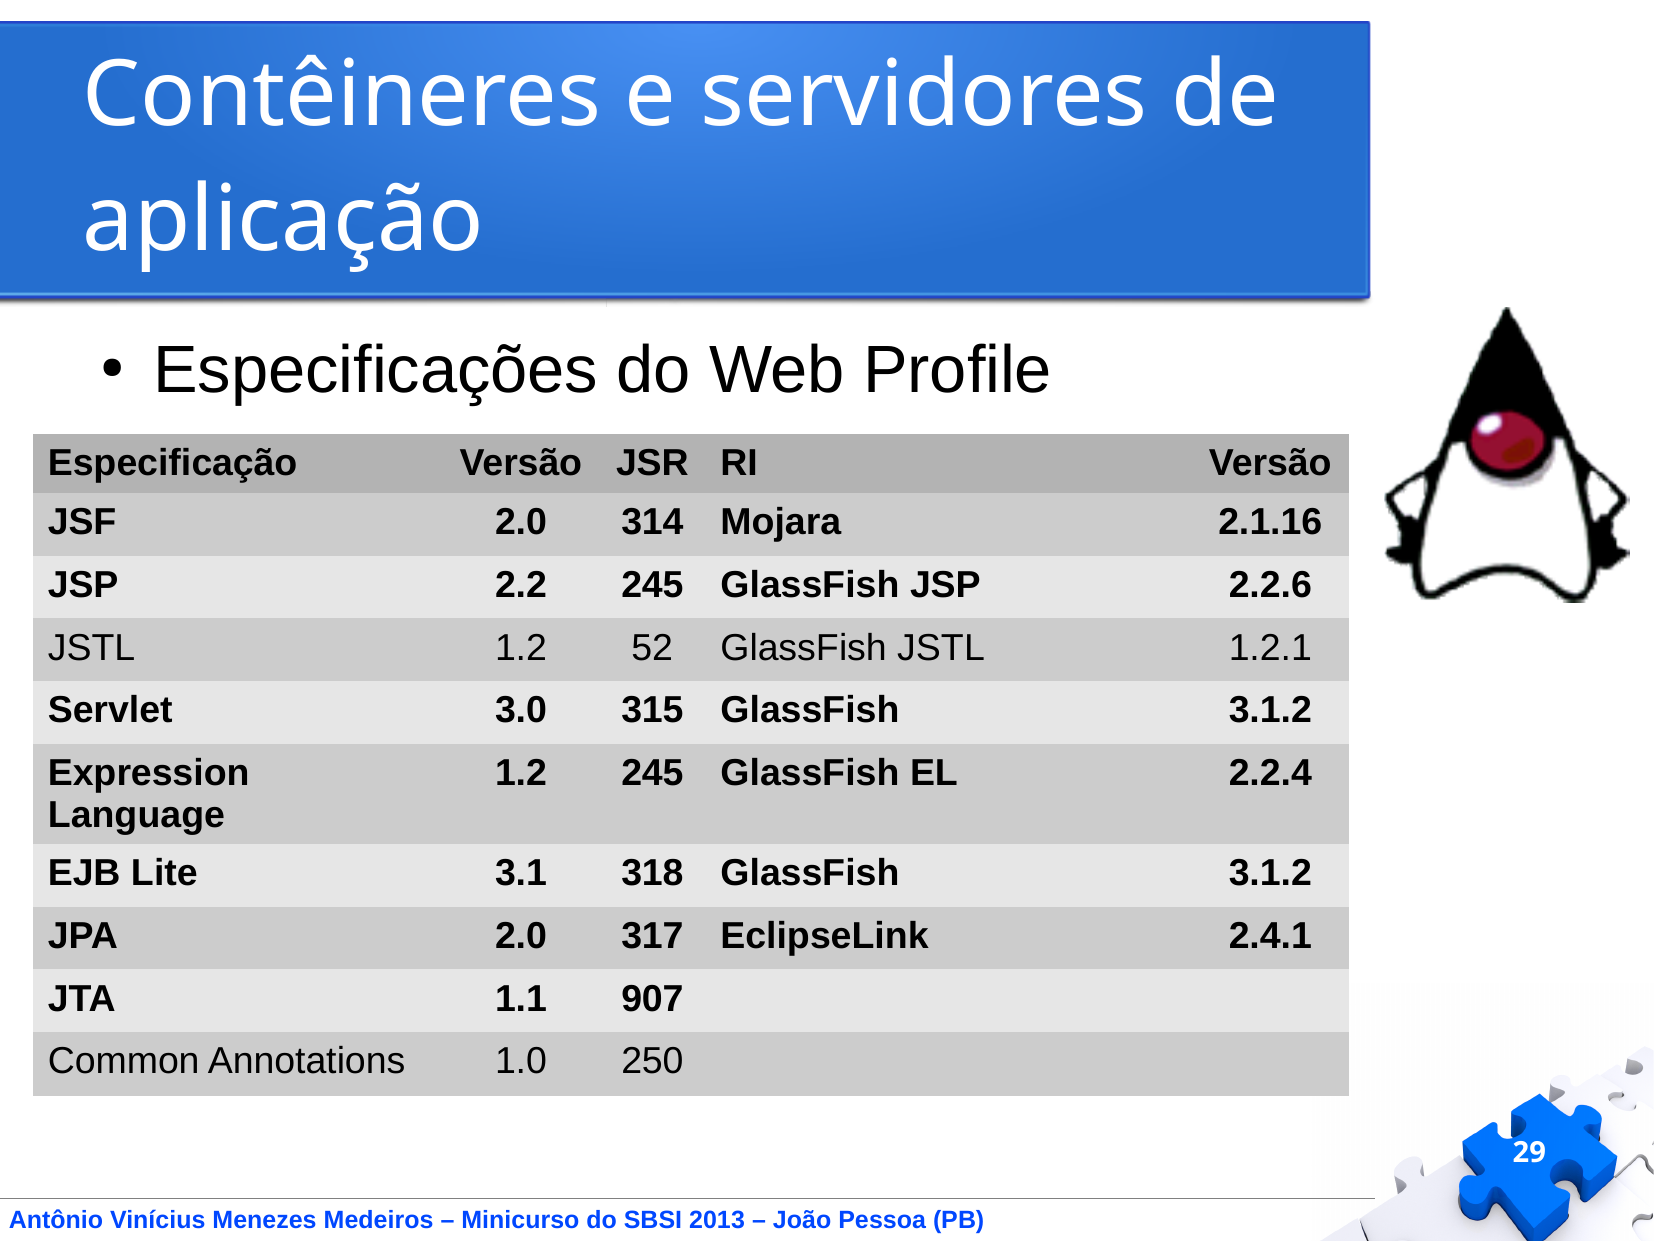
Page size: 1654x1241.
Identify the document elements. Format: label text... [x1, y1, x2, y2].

table_cell 3.1.2 [1191, 681, 1349, 744]
table_cell EJB Lite [33, 844, 443, 907]
table_cell JSF [33, 493, 443, 556]
table_cell GlassFish JSP [706, 556, 1191, 618]
table_cell 2.1.16 [1191, 493, 1349, 556]
table_cell 318 [599, 844, 706, 907]
table_cell 3.1.2 [1191, 844, 1349, 907]
table_cell EclipseLink [706, 907, 1191, 969]
table_cell 1.0 [443, 1032, 599, 1096]
table_cell 1.2 [443, 618, 599, 681]
table_cell 315 [599, 681, 706, 744]
table_cell JSTL [33, 618, 443, 681]
table_cell 3.1 [443, 844, 599, 907]
table_cell 52 [599, 618, 706, 681]
list Especificações do Web Profile [82, 332, 1356, 1111]
table_cell 1.1 [443, 969, 599, 1032]
table_cell Servlet [33, 681, 443, 744]
table_header Versão [443, 434, 599, 493]
table_cell 2.0 [443, 907, 599, 969]
table_cell GlassFish [706, 681, 1191, 744]
table_header Versão [1191, 434, 1349, 493]
table_cell [1191, 969, 1349, 1032]
table_cell 1.2 [443, 744, 599, 844]
table_header Especificação [33, 434, 443, 493]
table_cell Mojara [706, 493, 1191, 556]
table_cell [706, 969, 1191, 1032]
table_cell 907 [599, 969, 706, 1032]
picture [1311, 983, 1654, 1241]
table_cell 314 [599, 493, 706, 556]
picture [0, 21, 1375, 307]
table_cell Expression Language [33, 744, 443, 844]
table_cell 250 [599, 1032, 706, 1096]
table_cell GlassFish JSTL [706, 618, 1191, 681]
table_cell [1191, 1032, 1349, 1096]
table_cell GlassFish [706, 844, 1191, 907]
table_cell 245 [599, 744, 706, 844]
table_header JSR [599, 434, 706, 493]
title Contêineres e servidores de aplicação [82, 49, 1323, 257]
table_header RI [706, 434, 1191, 493]
table_cell [706, 1032, 1191, 1096]
table_cell 2.0 [443, 493, 599, 556]
table_cell GlassFish EL [706, 744, 1191, 844]
table_cell JSP [33, 556, 443, 618]
table_cell 3.0 [443, 681, 599, 744]
table_cell JPA [33, 907, 443, 969]
table_cell 2.2.6 [1191, 556, 1349, 618]
table_cell 2.2.4 [1191, 744, 1349, 844]
table_cell 2.2 [443, 556, 599, 618]
table_cell JTA [33, 969, 443, 1032]
table_cell 245 [599, 556, 706, 618]
table_cell 2.4.1 [1191, 907, 1349, 969]
table_cell Common Annotations [33, 1032, 443, 1096]
table_cell 317 [599, 907, 706, 969]
table_cell 1.2.1 [1191, 618, 1349, 681]
picture [1384, 307, 1630, 603]
